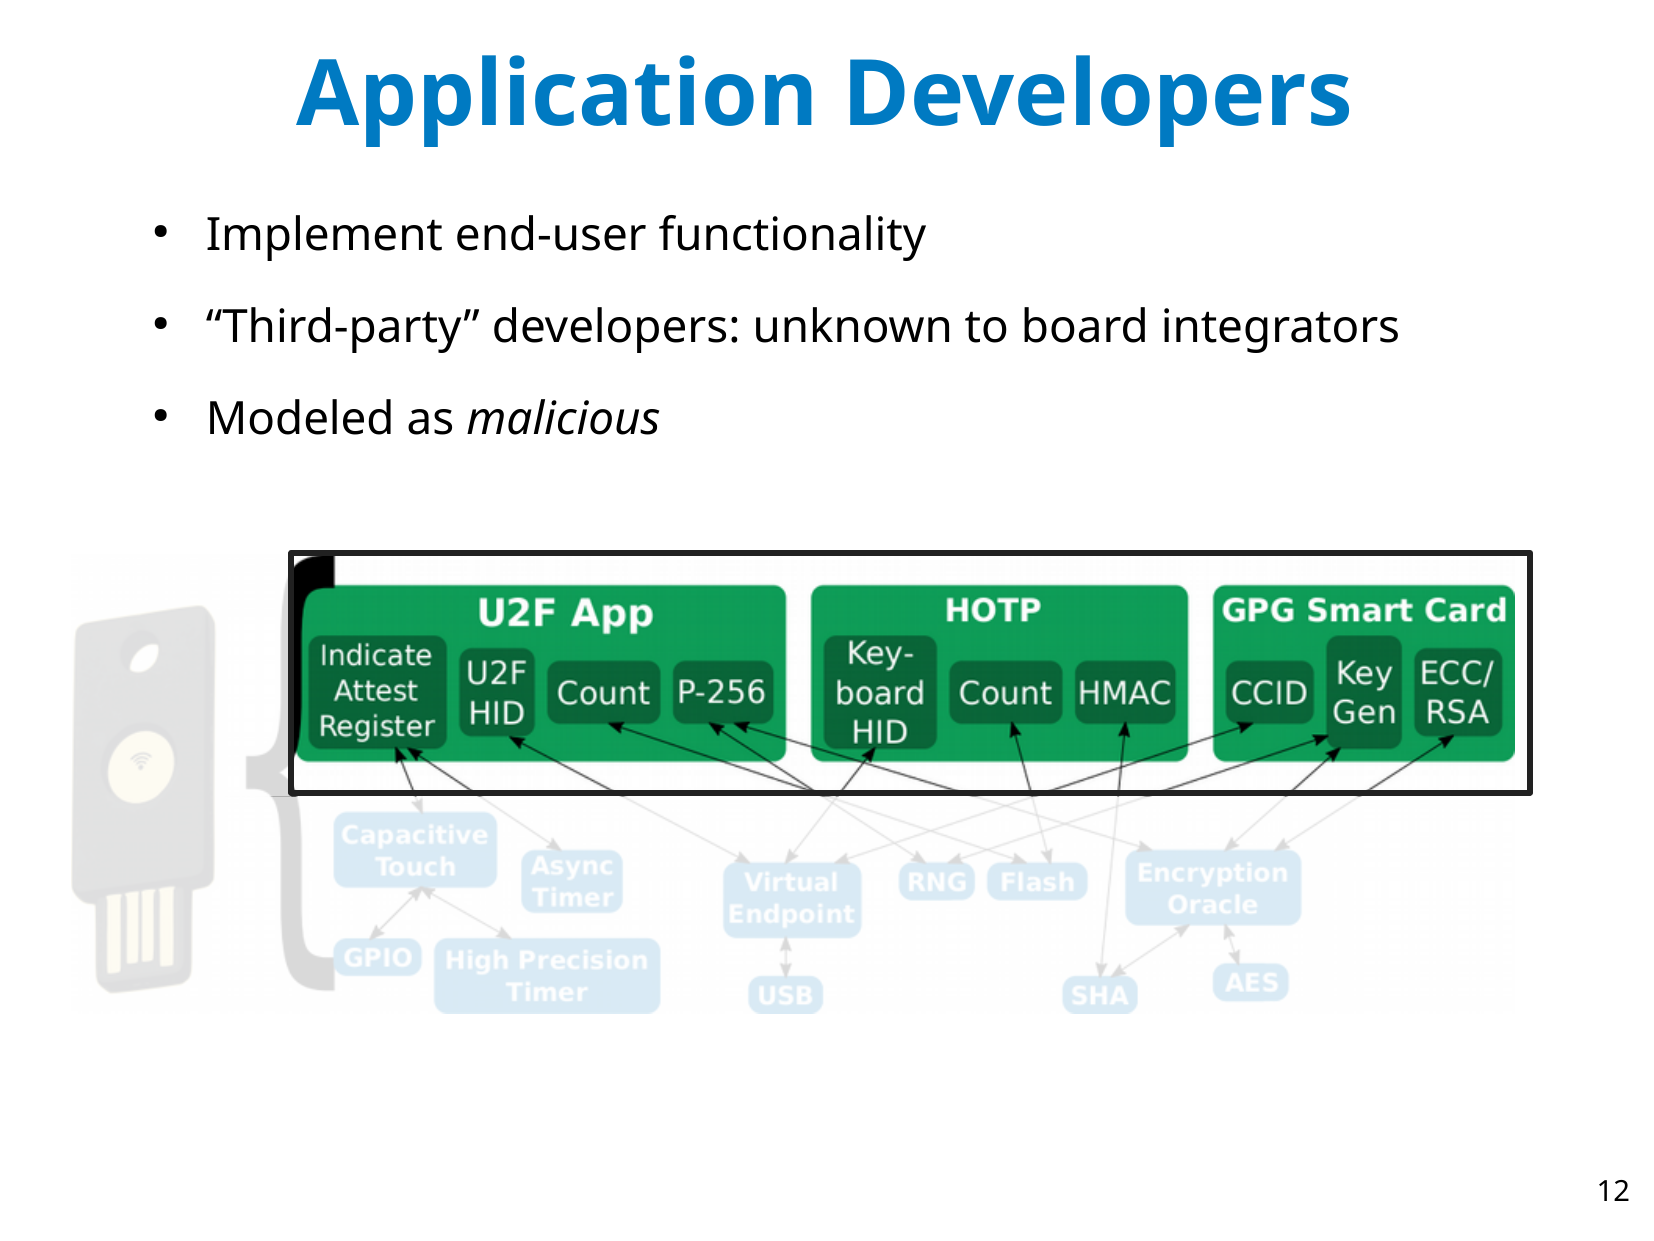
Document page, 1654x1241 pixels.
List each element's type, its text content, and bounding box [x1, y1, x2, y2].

list Implement end-user functionality “Third-party” developers: unknown to board integrators Modeled as malicious [134, 201, 1500, 552]
text_box Application Developers [0, 0, 1651, 181]
text_box [44, 524, 1530, 1067]
picture [294, 556, 1515, 790]
